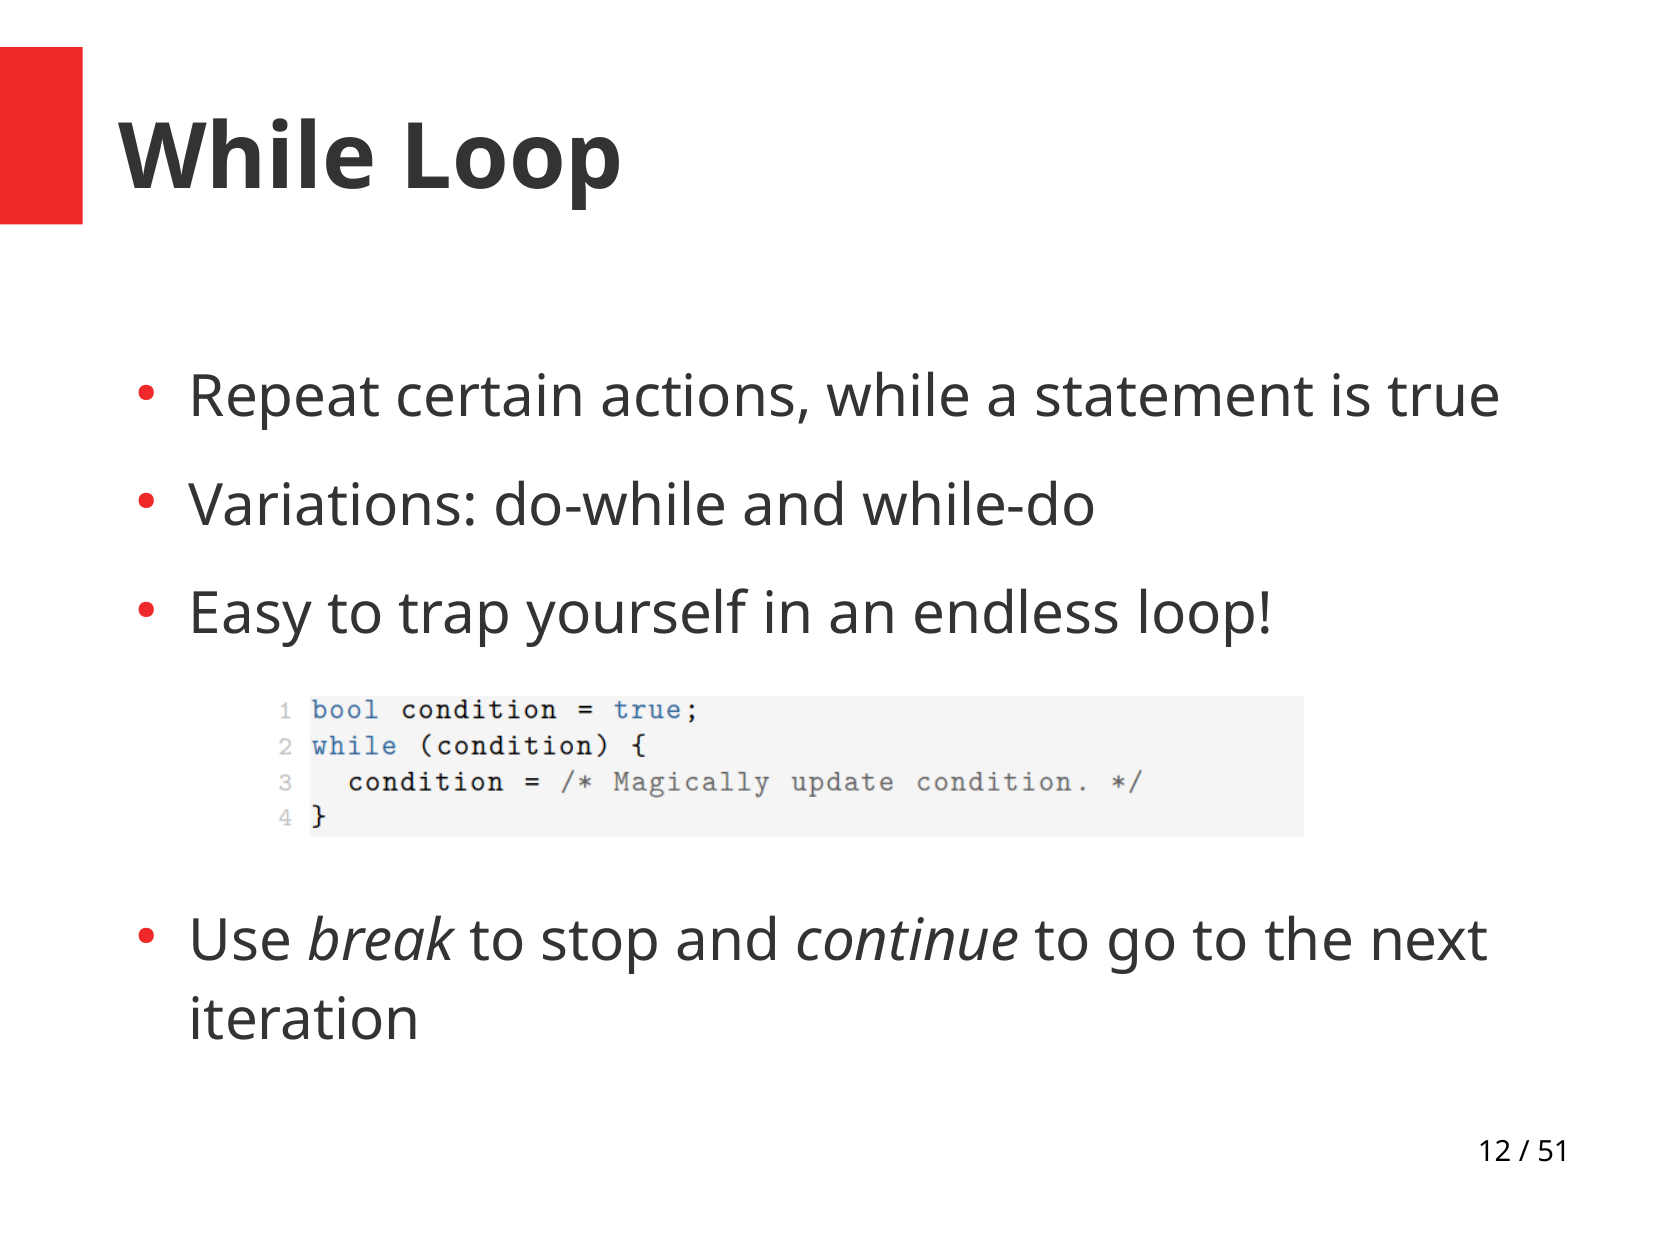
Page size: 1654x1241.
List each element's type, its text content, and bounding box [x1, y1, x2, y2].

list Repeat certain actions, while a statement is true Variations: do-while and while-do Easy to trap yourself in an endless loop! Use break to stop and continue to go to the next iteration [118, 354, 1536, 1074]
title While Loop [118, 49, 1571, 257]
picture [271, 696, 1312, 838]
